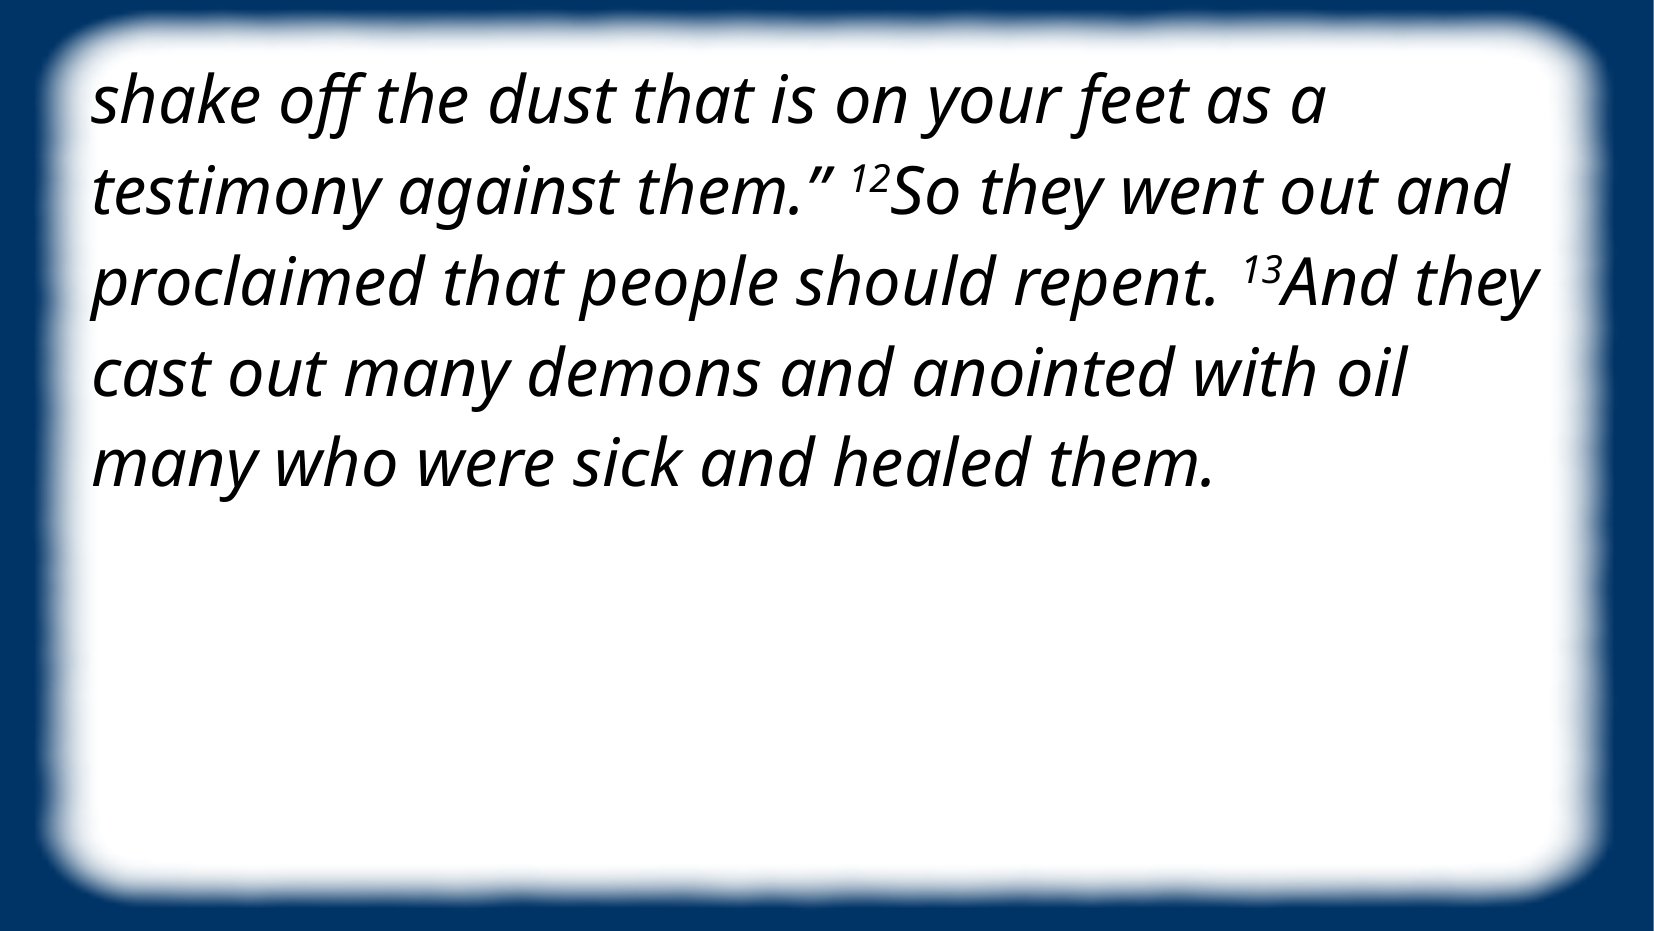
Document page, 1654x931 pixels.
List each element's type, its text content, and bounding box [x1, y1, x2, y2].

text_box shake off the dust that is on your feet as a testimony against them.” 12So they went out and proclaimed that people should repent. 13And they cast out many demons and anointed with oil many who were sick and healed them. [76, 45, 1577, 504]
picture [0, 0, 1654, 931]
